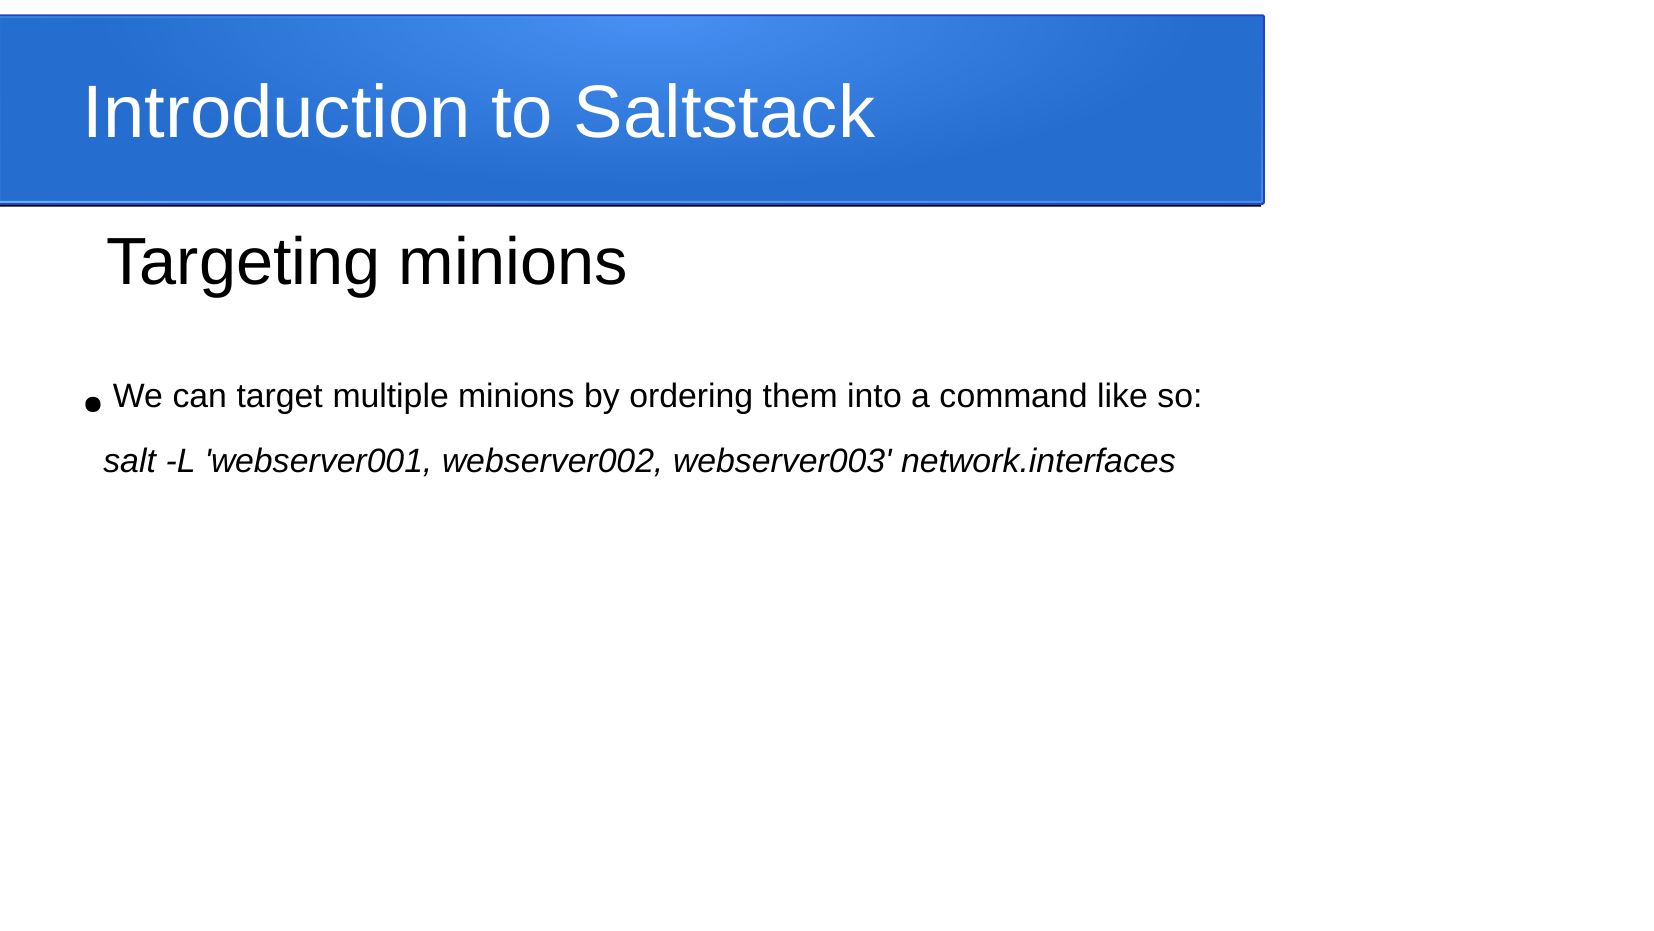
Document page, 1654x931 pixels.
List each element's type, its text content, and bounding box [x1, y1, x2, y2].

title Introduction to Saltstack [82, 35, 1235, 189]
subtitle Targeting minions We can target multiple minions by ordering them into a command like so: salt -L 'webserver001, webserver002, webserver003' network.interfaces [82, 224, 1571, 764]
